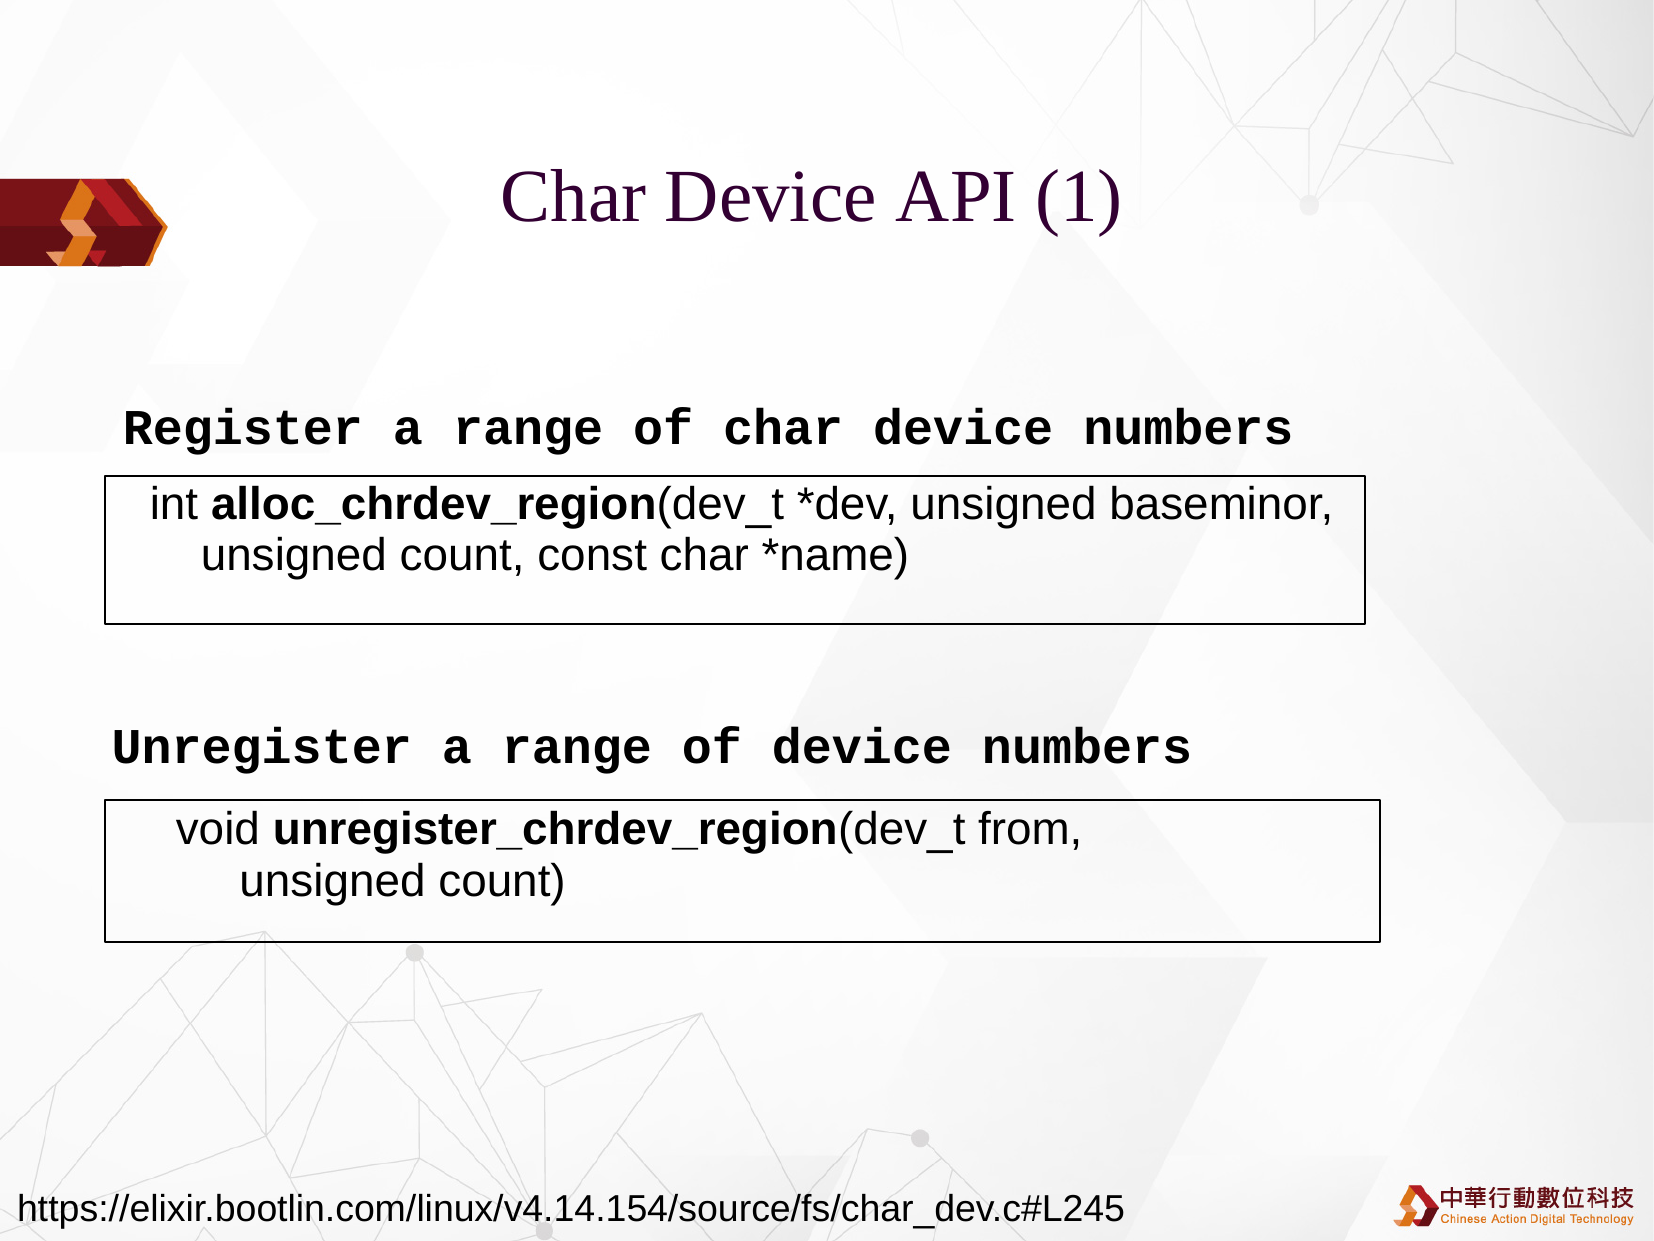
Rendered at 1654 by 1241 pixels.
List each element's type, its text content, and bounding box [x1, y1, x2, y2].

text_box Register a range of char device numbers [108, 395, 1354, 471]
picture [0, 0, 1654, 1241]
text_box https://elixir.bootlin.com/linux/v4.14.154/source/fs/char_dev.c#L245 [2, 1179, 1141, 1237]
text_box Unregister a range of device numbers [96, 714, 1222, 799]
text_box void unregister_chrdev_region(dev_t from, unsigned count) [161, 795, 1403, 965]
text_box int alloc_chrdev_region(dev_t *dev, unsigned baseminor, unsigned count, const char *name) [135, 477, 1364, 623]
text_box int alloc_chrdev_region(dev_t *dev, unsigned baseminor, unsigned count, const char *name) [135, 470, 1454, 640]
text_box void unregister_chrdev_region(dev_t from, unsigned count) [161, 801, 1379, 941]
title Char Device API (1) [118, 112, 1506, 281]
